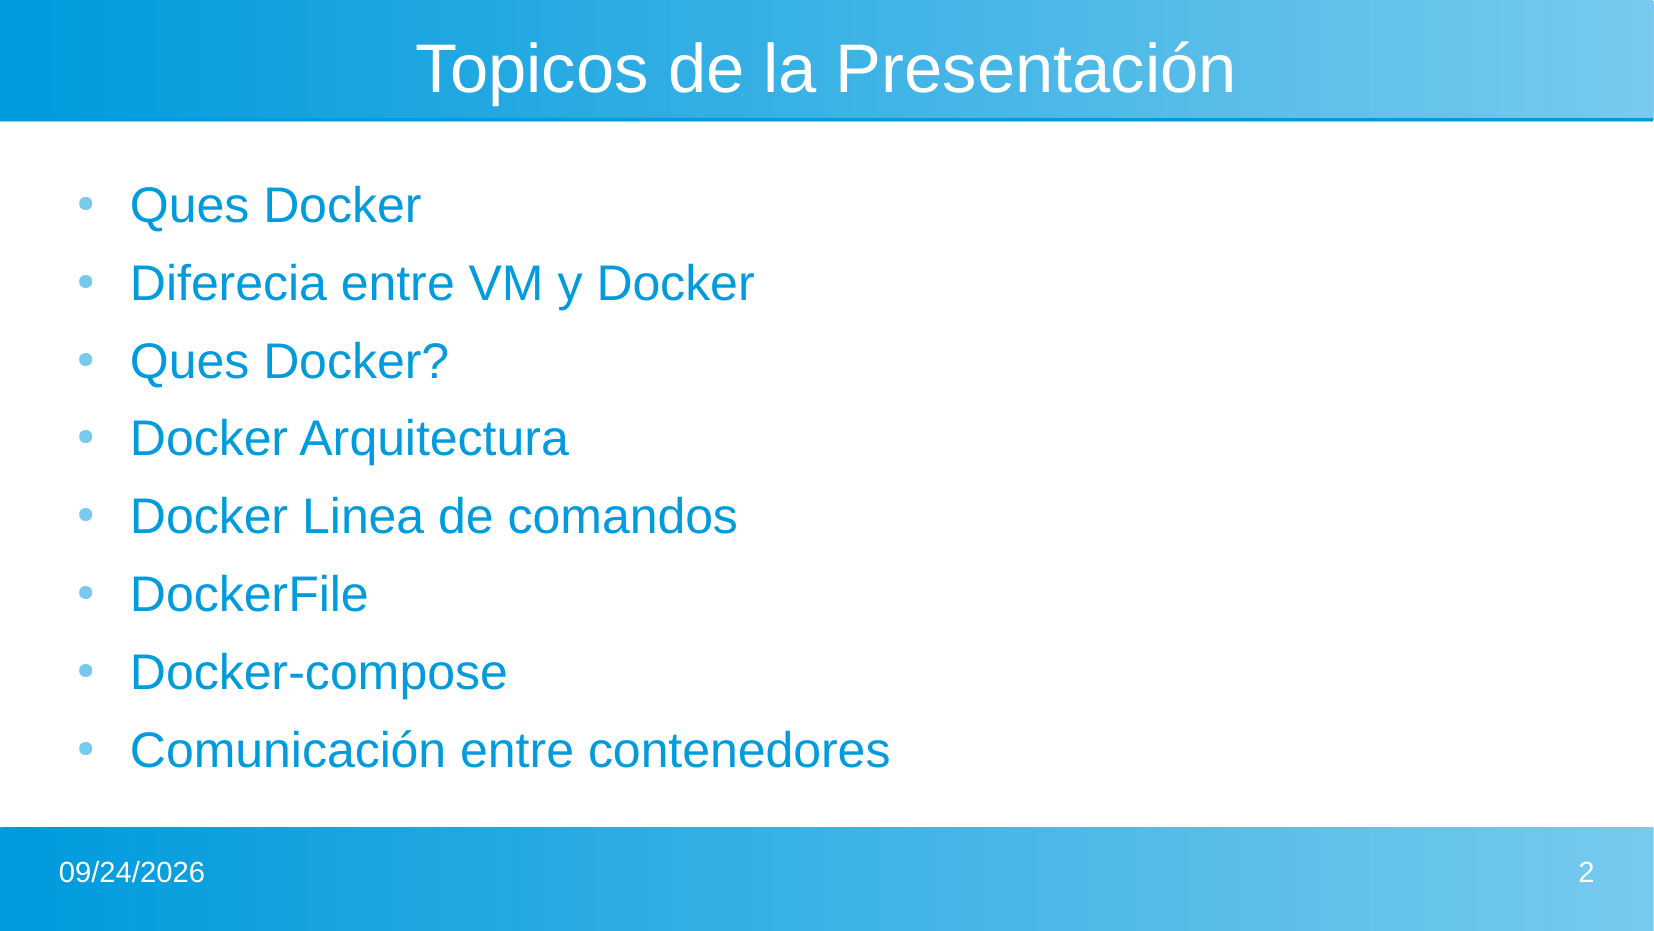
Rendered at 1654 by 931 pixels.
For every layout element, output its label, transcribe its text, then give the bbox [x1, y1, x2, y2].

list Ques Docker Diferecia entre VM y Docker Ques Docker? Docker Arquitectura Docker Linea de comandos DockerFile Docker-compose Comunicación entre contenedores [59, 177, 1595, 768]
title Topicos de la Presentación [59, 29, 1595, 108]
